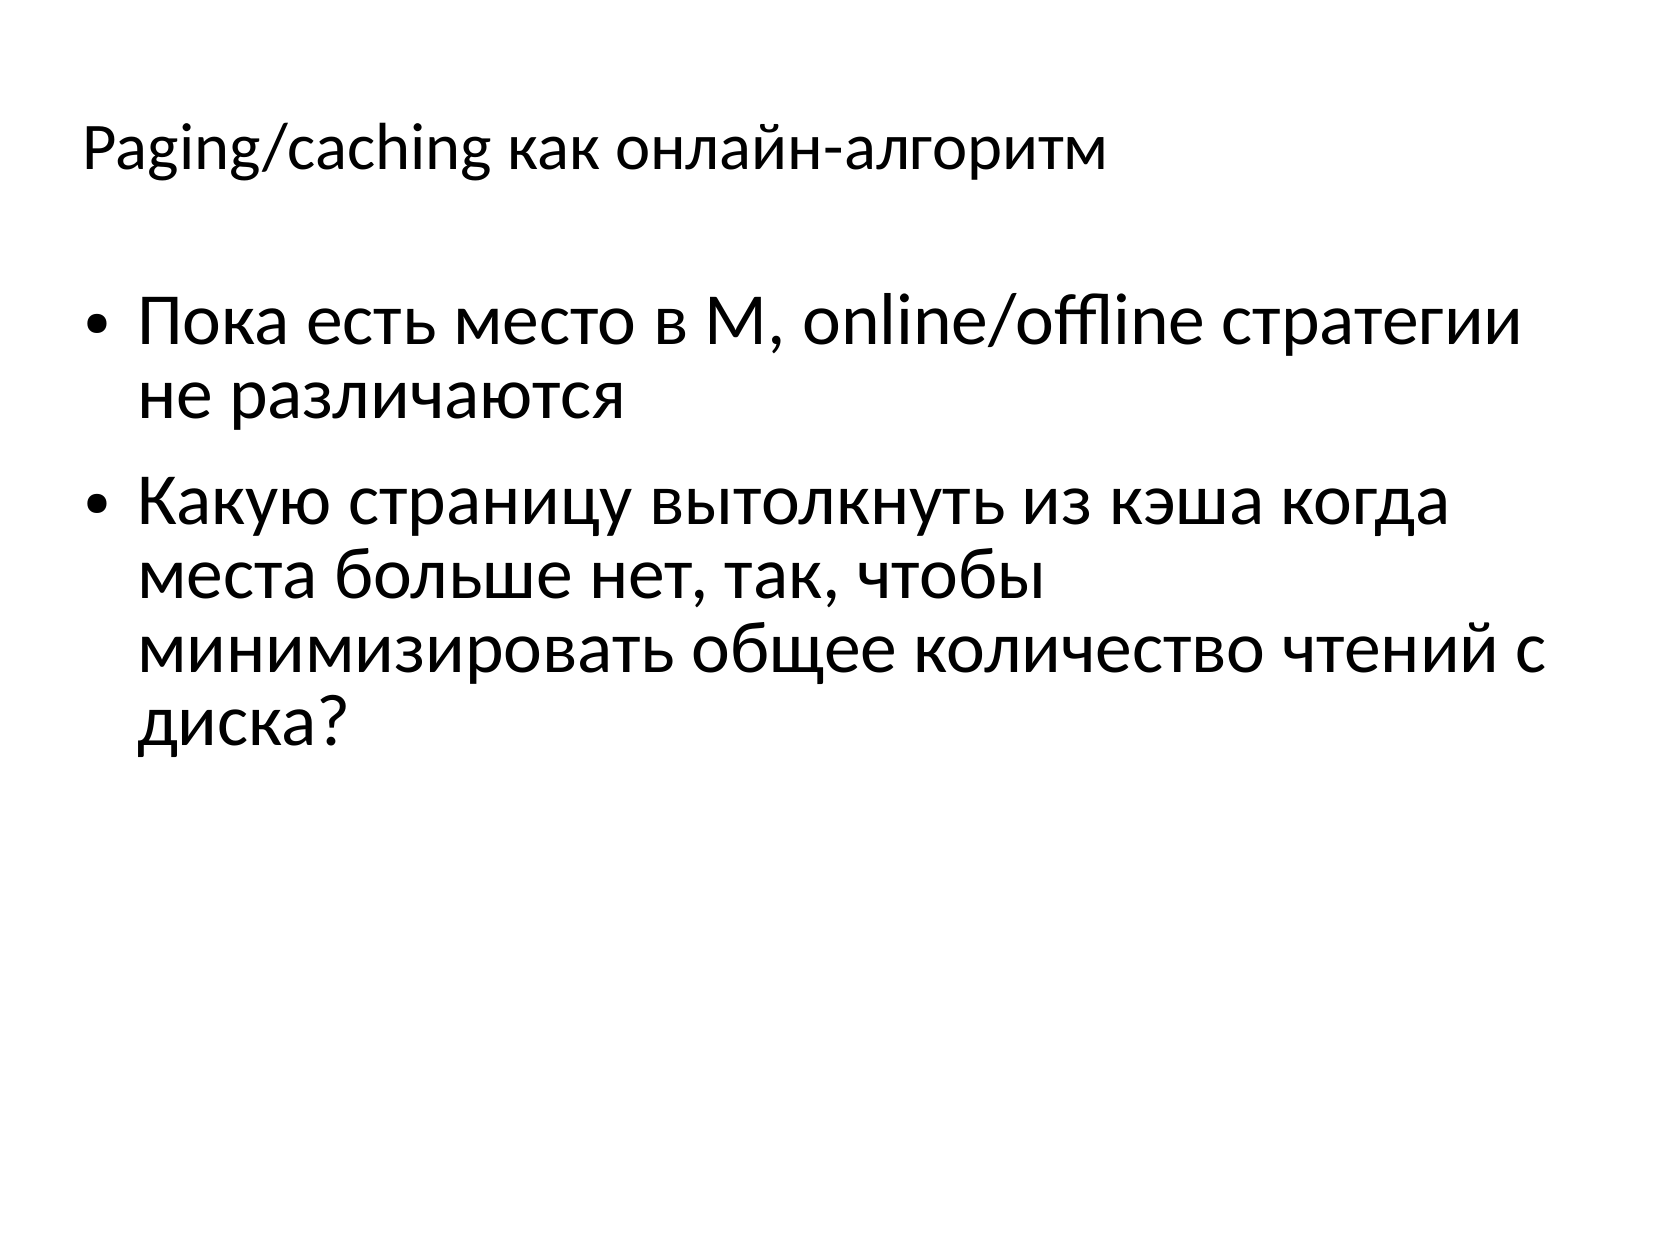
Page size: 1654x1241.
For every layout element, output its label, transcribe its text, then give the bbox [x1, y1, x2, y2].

title Paging/caching как онлайн-алгоритм [82, 49, 1571, 257]
list Пока есть место в M, online/offline стратегии не различаются Какую страницу вытолкнуть из кэша когда места больше нет, так, чтобы минимизировать общее количество чтений с диска? [66, 289, 1555, 1108]
